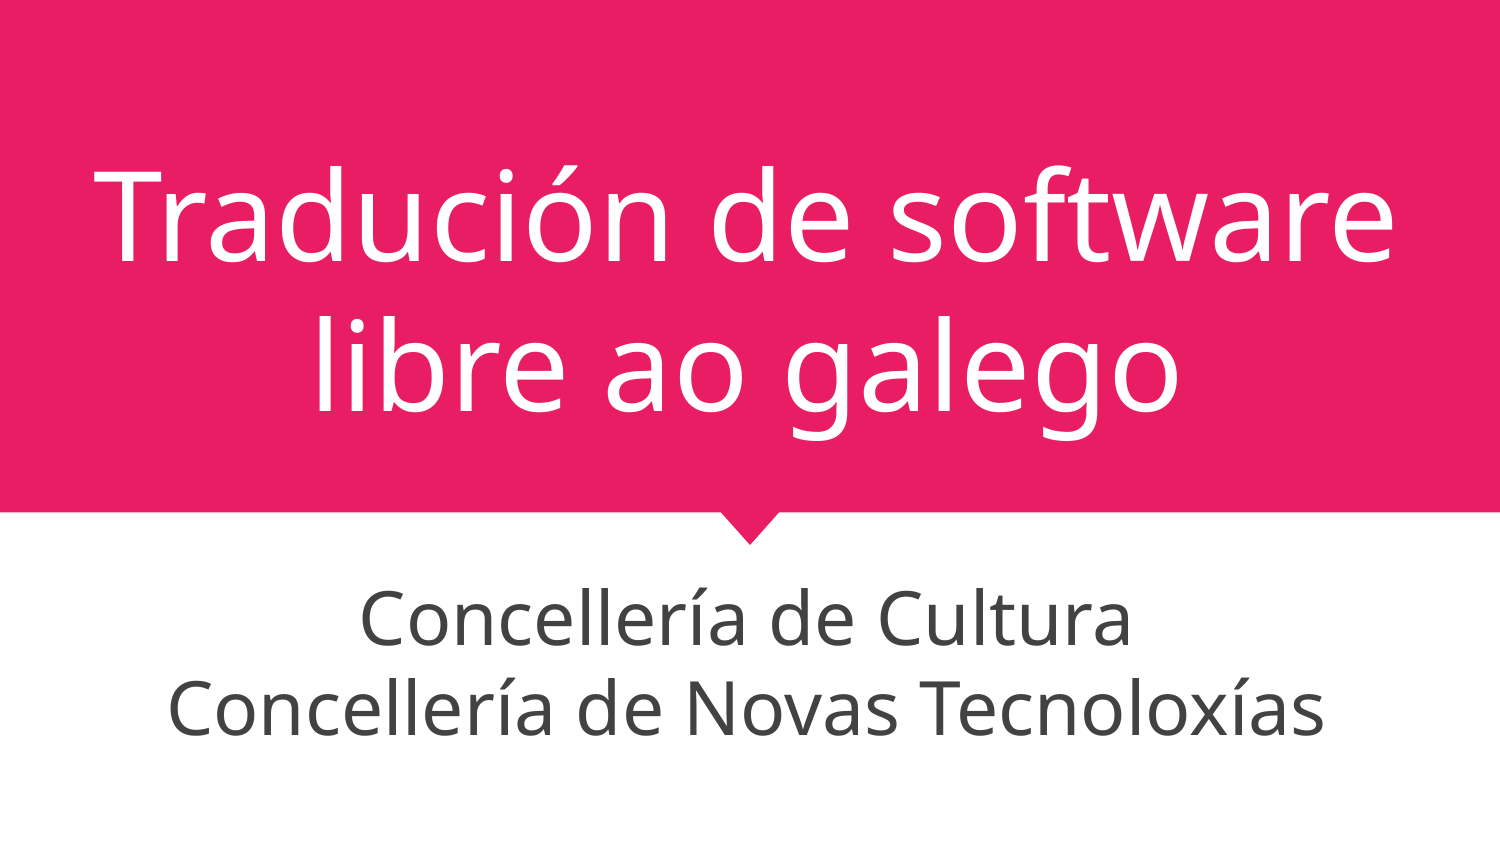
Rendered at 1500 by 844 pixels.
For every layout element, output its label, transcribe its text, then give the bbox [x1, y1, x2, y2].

subtitle Concellería de Cultura Concellería de Novas Tecnoloxías [67, 557, 1427, 765]
title Tradución de software libre ao galego [67, 105, 1427, 452]
